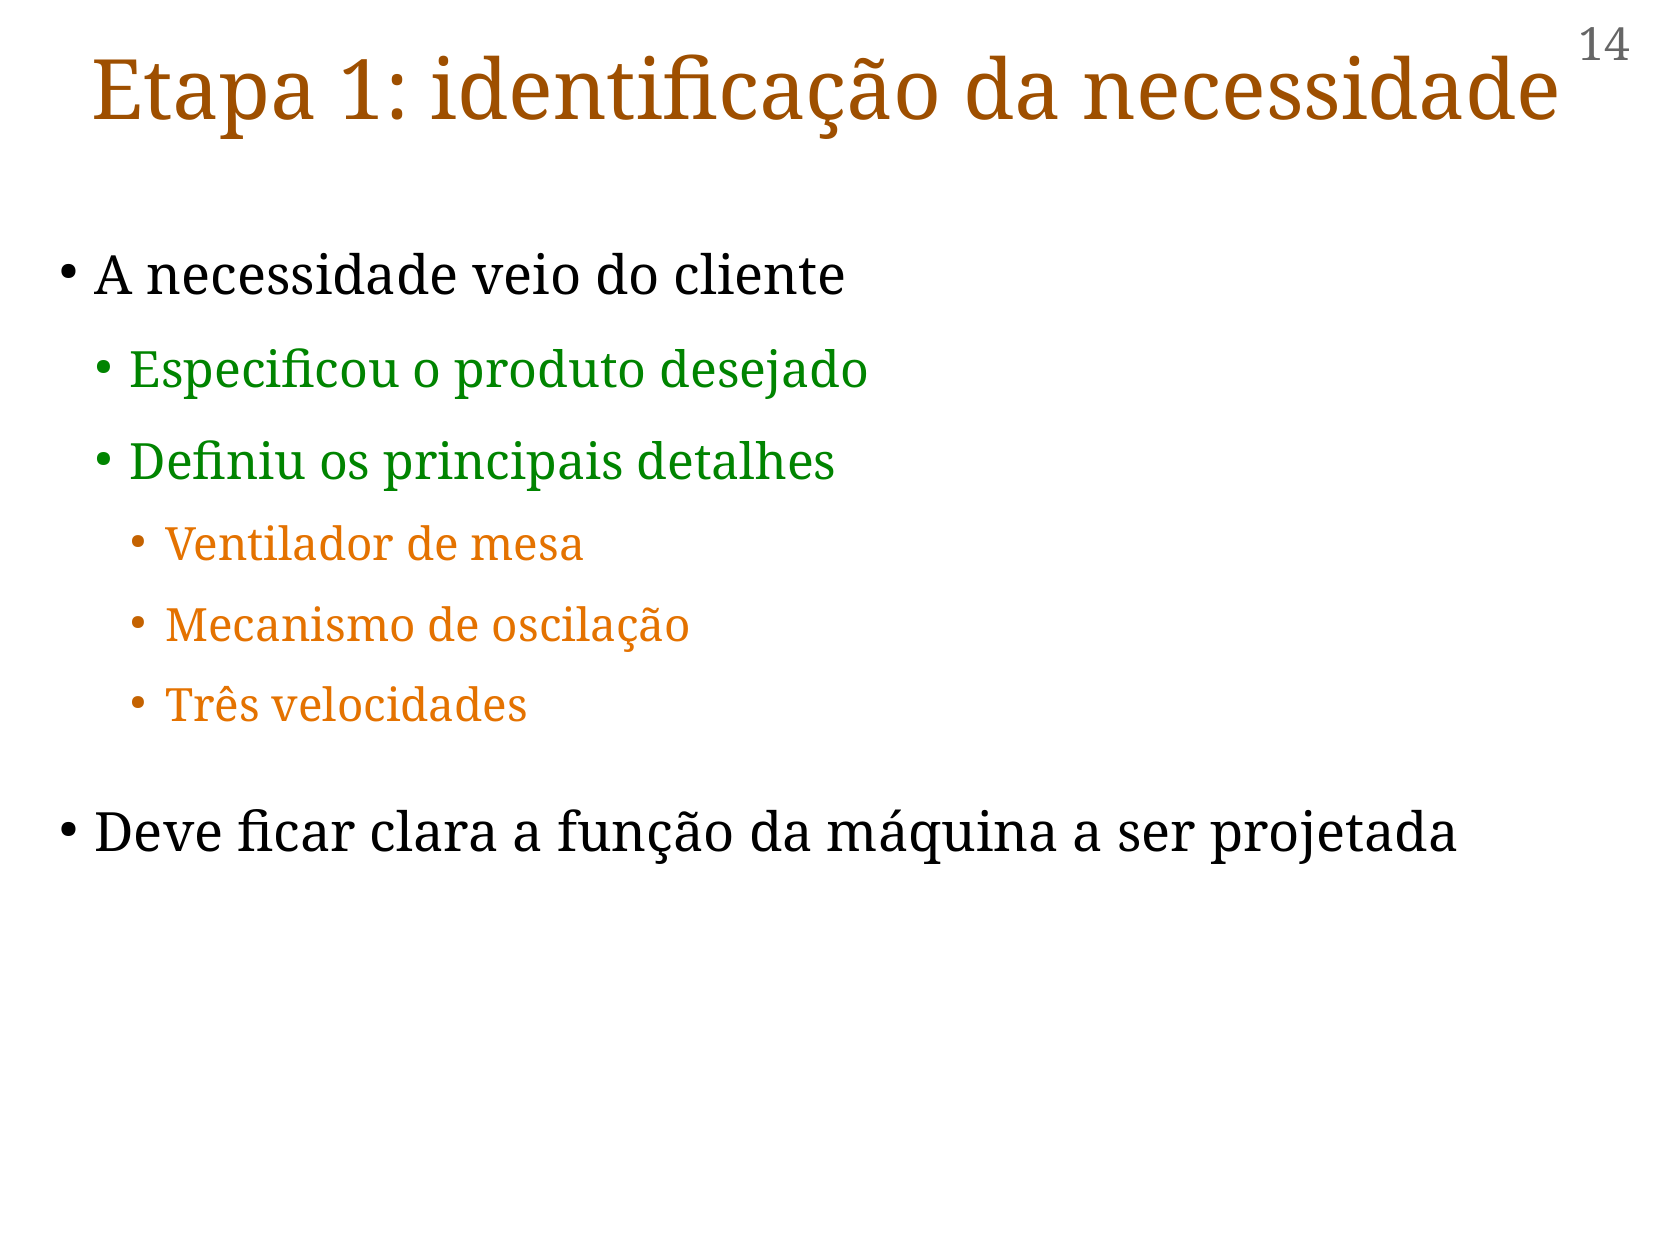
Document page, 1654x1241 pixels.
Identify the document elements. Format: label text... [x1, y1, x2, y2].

title Etapa 1: identificação da necessidade [59, 29, 1595, 148]
list A necessidade veio do cliente Especificou o produto desejado Definiu os principais detalhes Ventilador de mesa Mecanismo de oscilação Três velocidades Deve ficar clara a função da máquina a ser projetada [59, 236, 1595, 1211]
